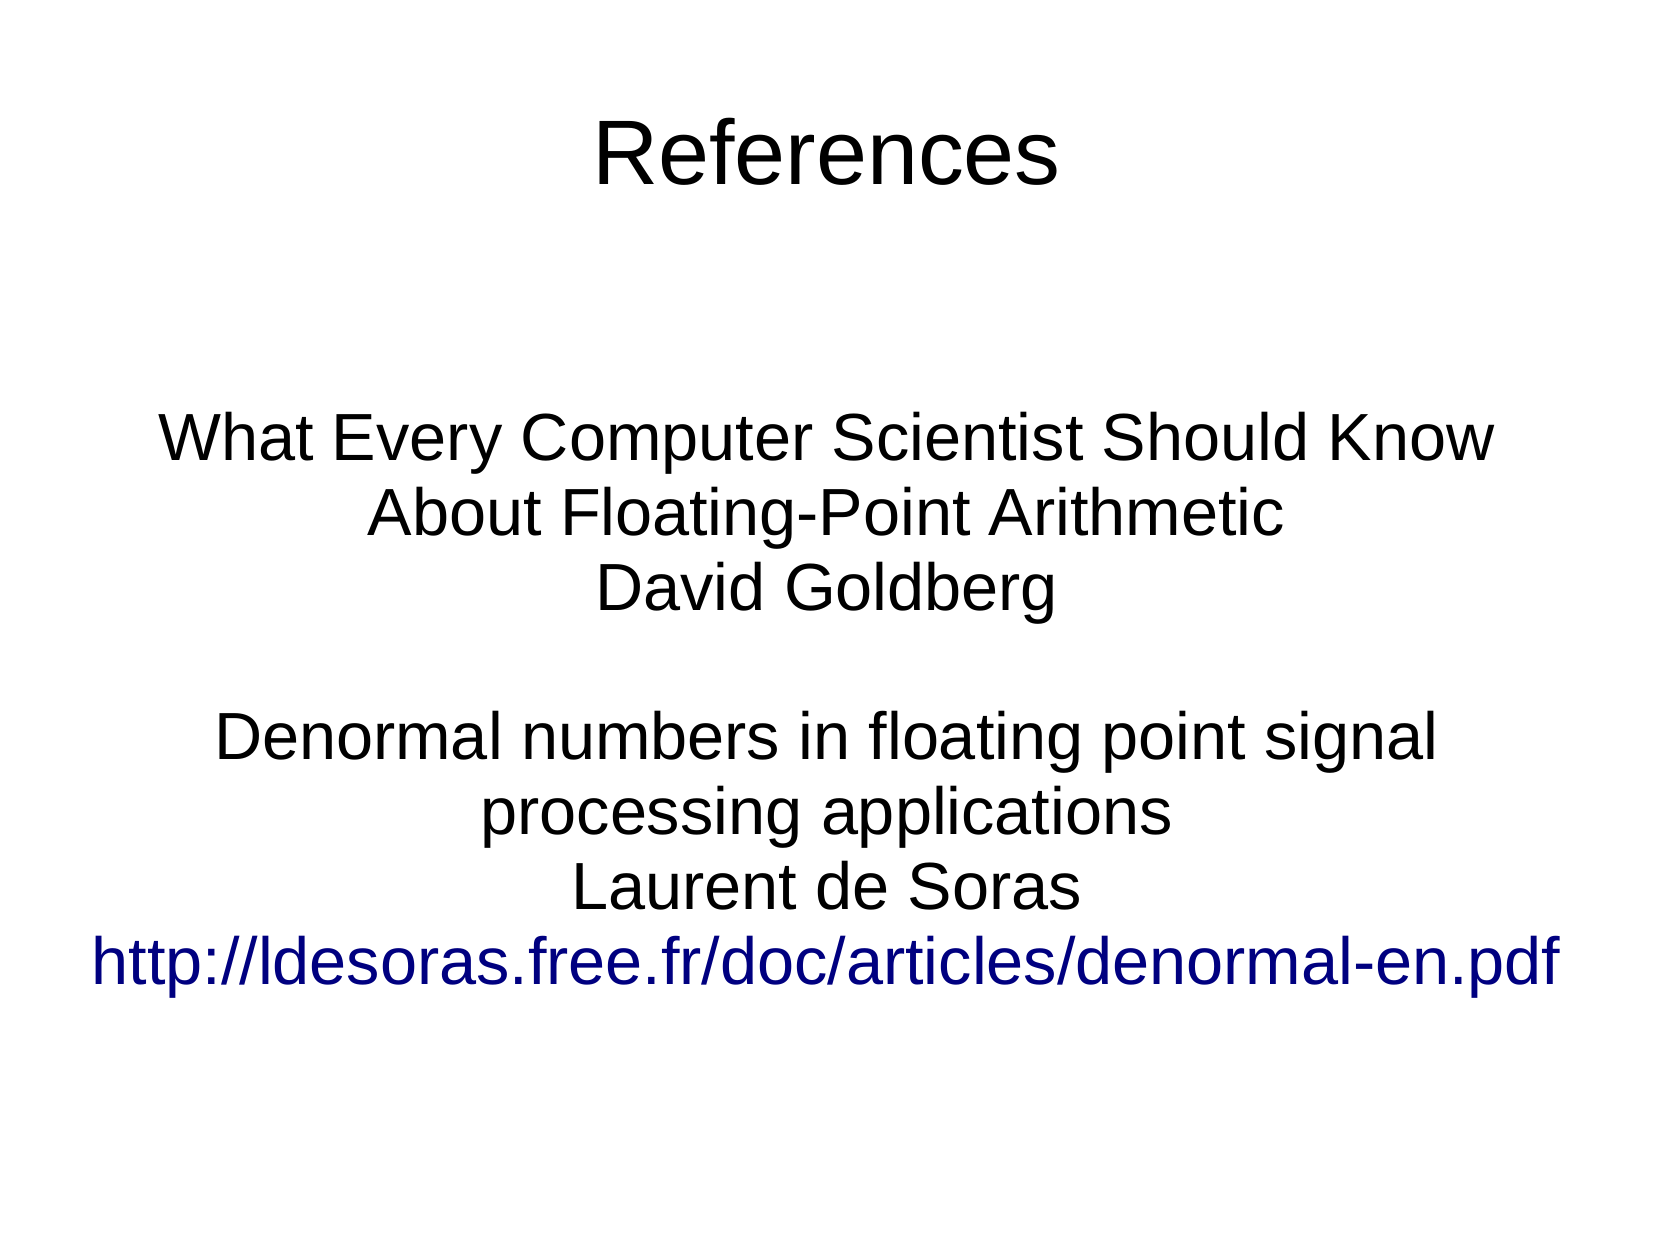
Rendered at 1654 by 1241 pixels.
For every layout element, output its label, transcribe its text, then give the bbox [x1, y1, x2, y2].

title References [82, 49, 1571, 257]
subtitle What Every Computer Scientist Should Know About Floating-Point Arithmetic David Goldberg Denormal numbers in floating point signal processing applications Laurent de Soras http://ldesoras.free.fr/doc/articles/denormal-en.pdf [82, 290, 1571, 1109]
